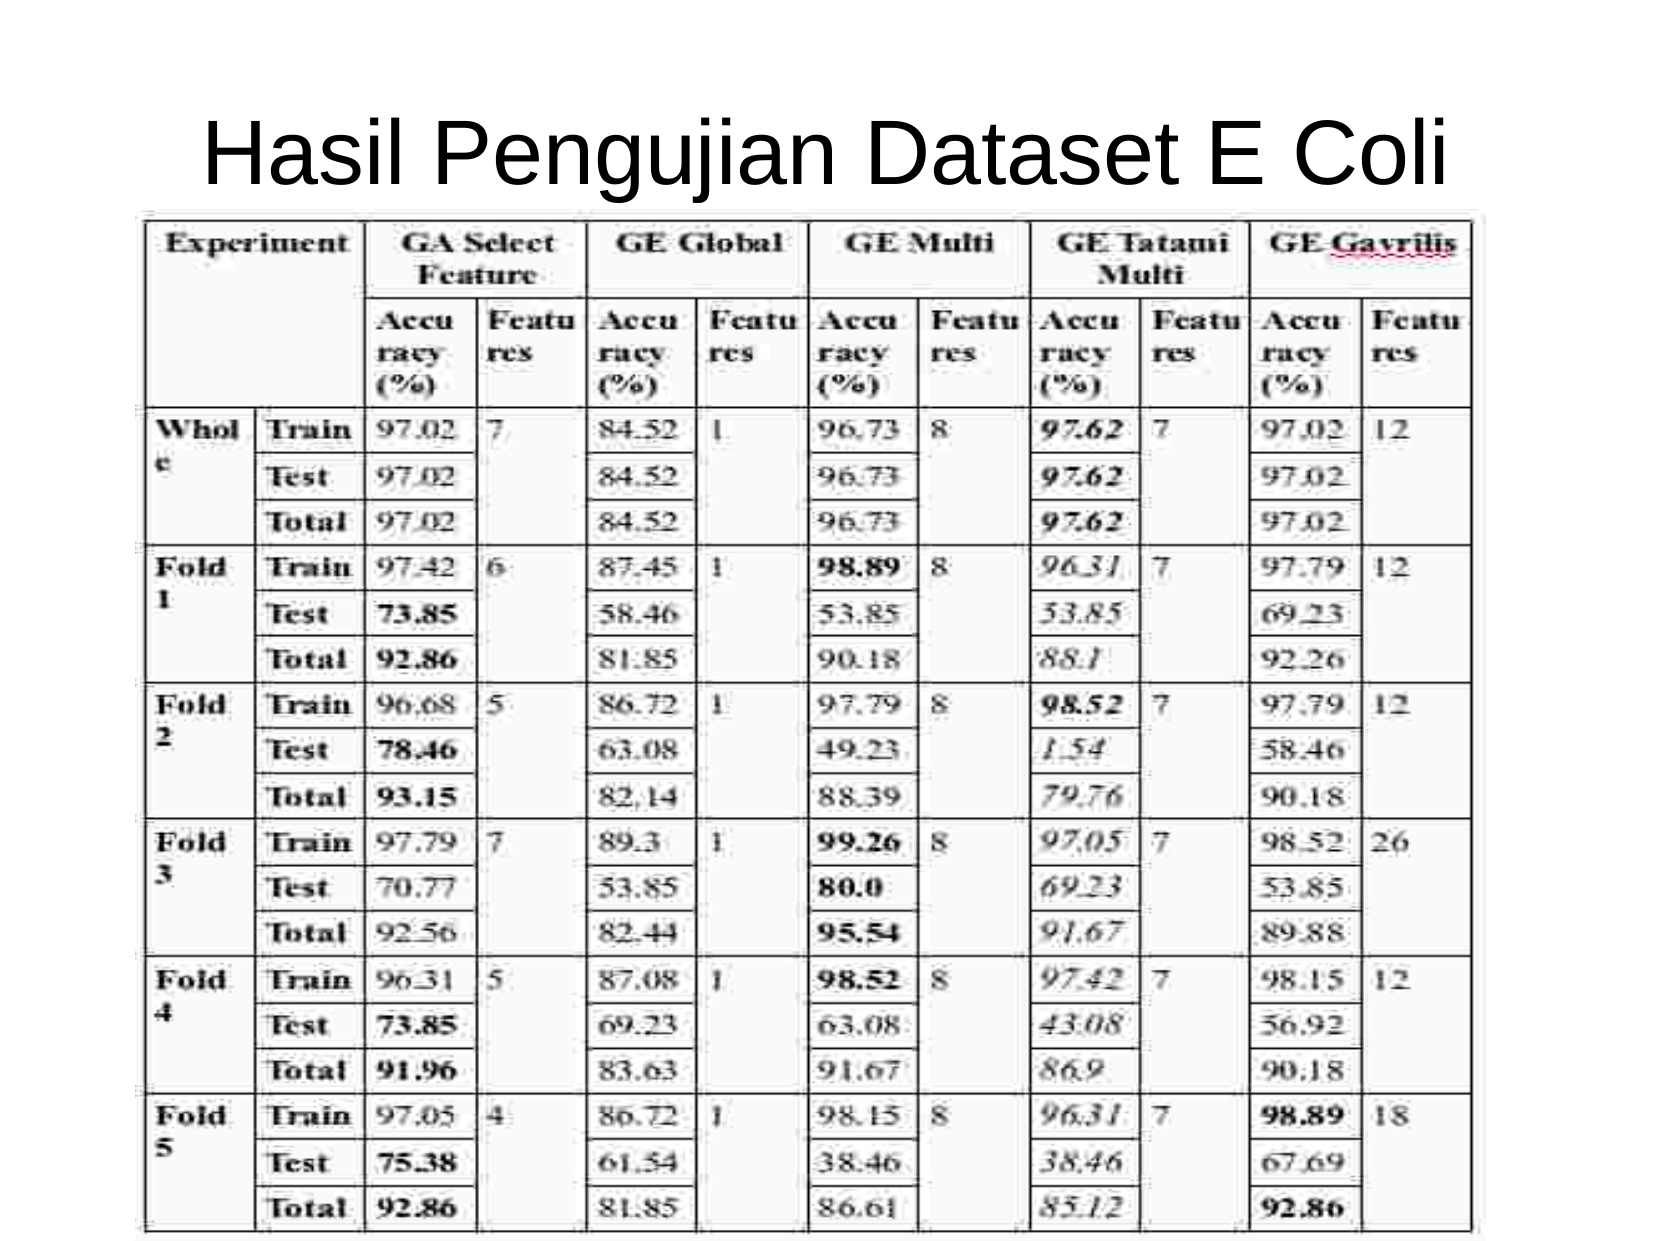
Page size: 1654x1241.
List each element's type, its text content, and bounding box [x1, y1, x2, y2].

title Hasil Pengujian Dataset E Coli [82, 49, 1571, 257]
picture [135, 209, 1486, 1241]
